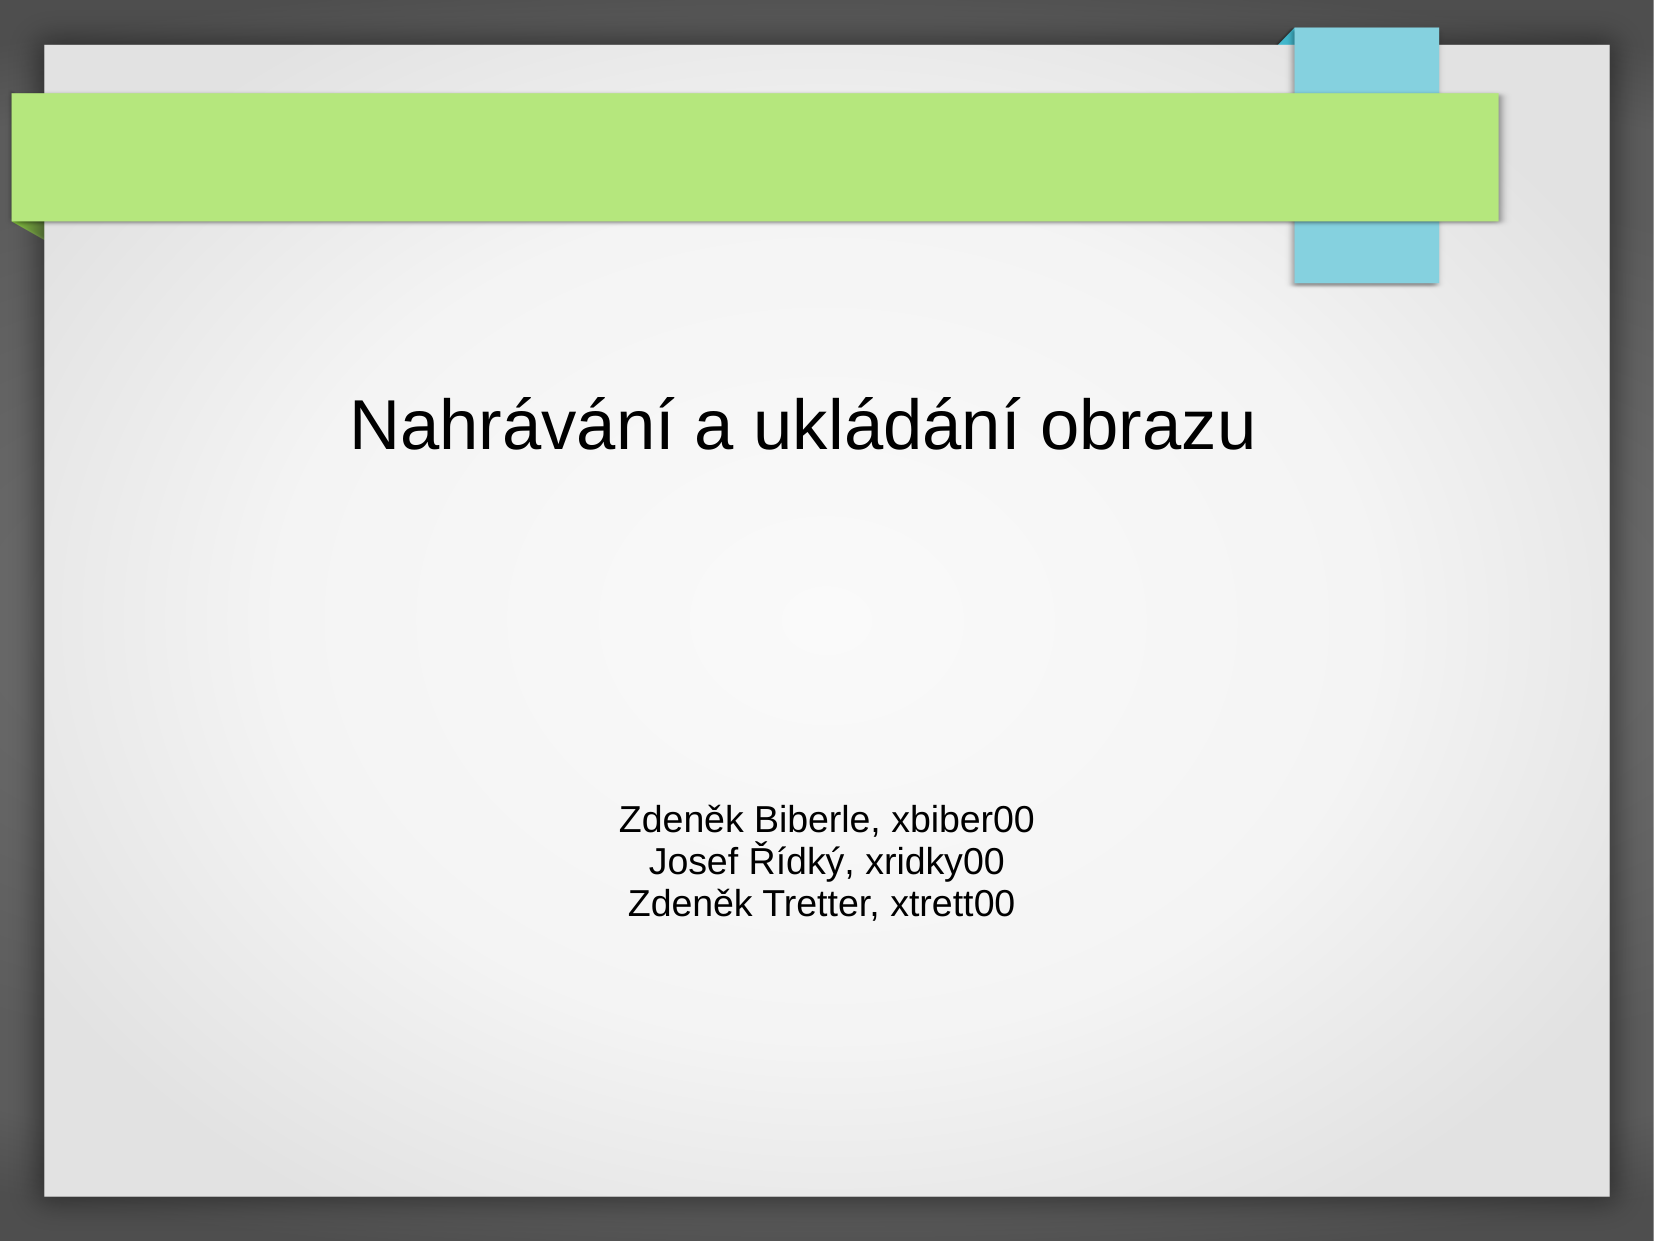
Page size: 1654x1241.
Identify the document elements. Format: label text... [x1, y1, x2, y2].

title Nahrávání a ukládání obrazu [212, 366, 1394, 485]
picture [0, 0, 1654, 1241]
subtitle Zdeněk Biberle, xbiber00 Josef Řídký, xridky00 Zdeněk Tretter, xtrett00 [82, 708, 1571, 1015]
